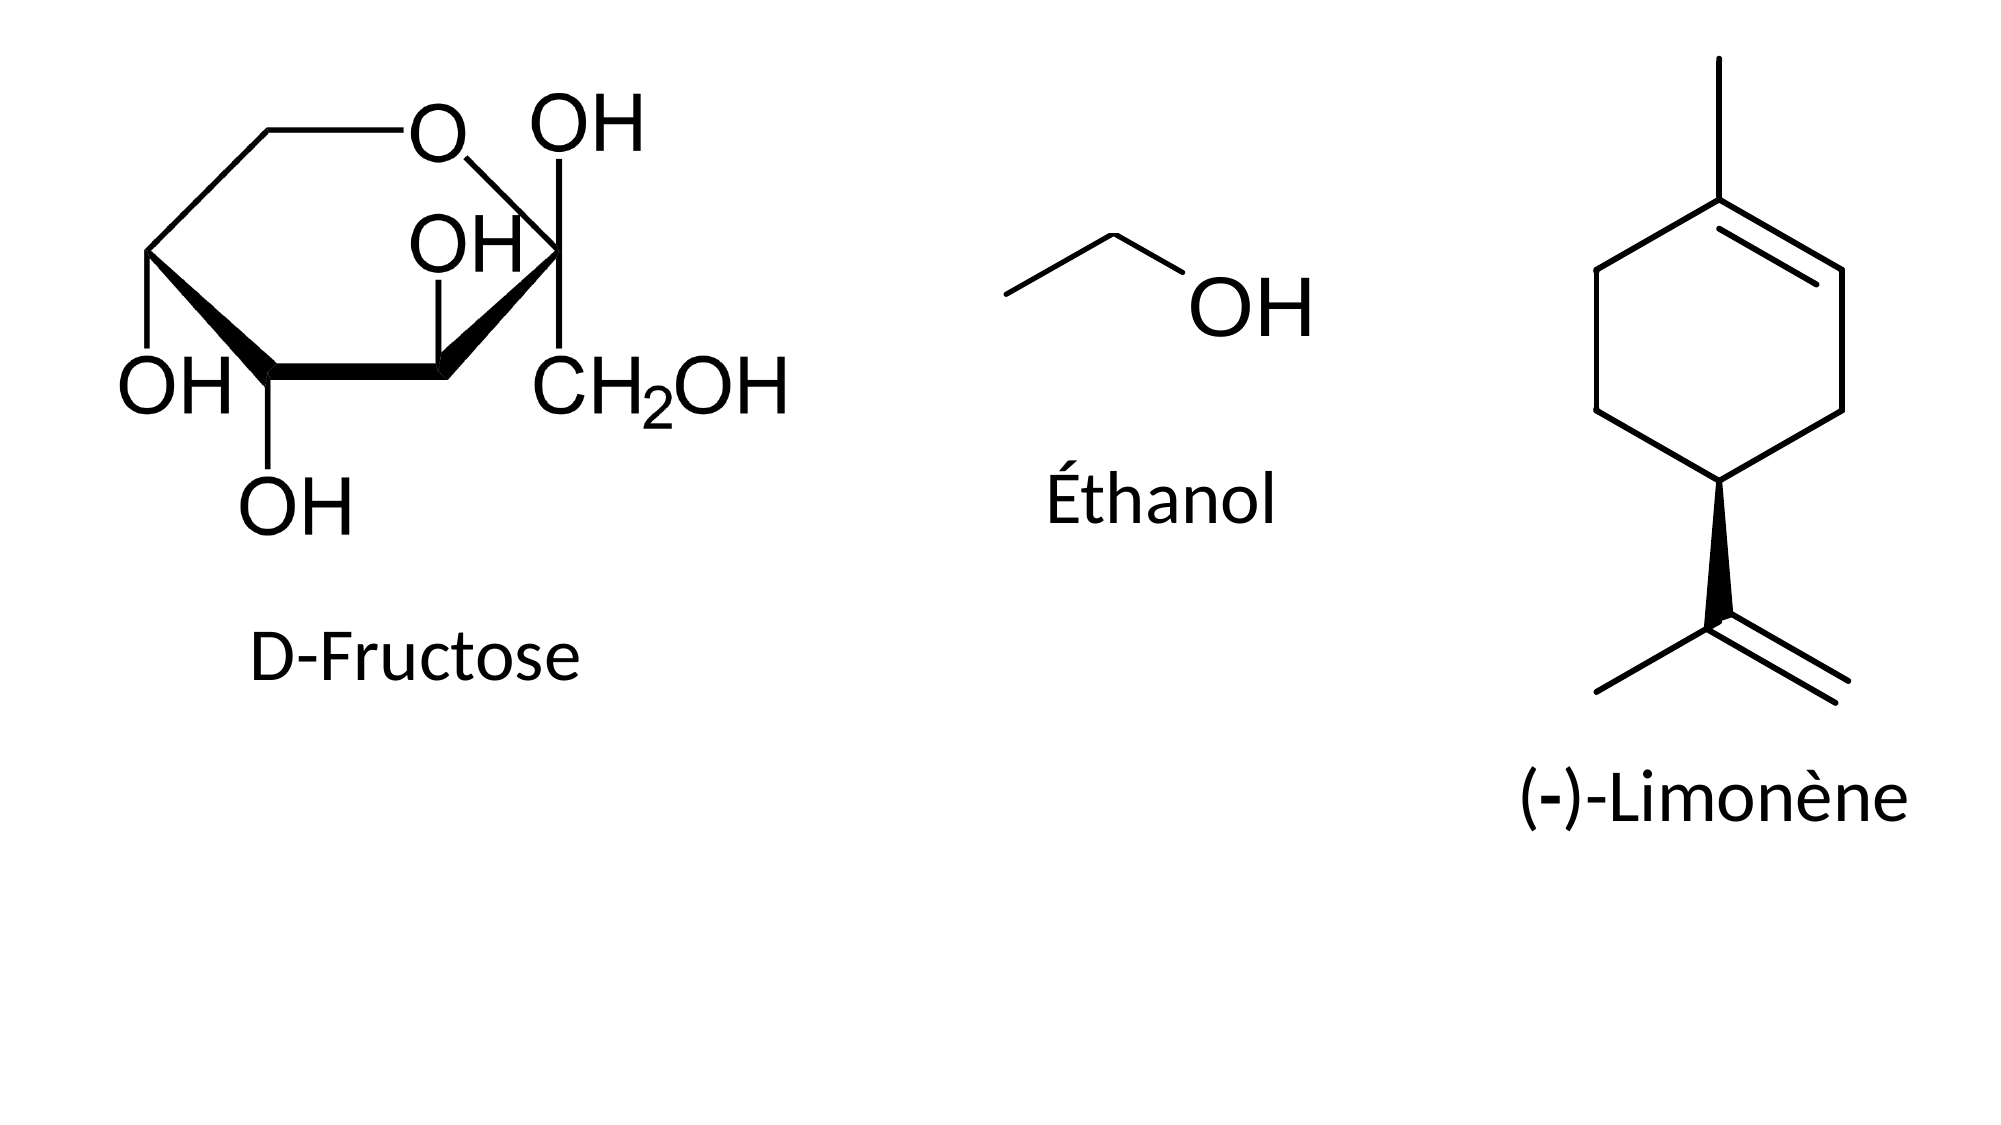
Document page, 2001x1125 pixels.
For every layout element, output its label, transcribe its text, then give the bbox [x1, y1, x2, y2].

text_box (-)-Limonène [1502, 738, 1952, 844]
picture [1581, 50, 1871, 738]
text_box D-Fructose [235, 597, 614, 703]
picture [989, 233, 1332, 361]
picture [102, 81, 802, 548]
text_box Éthanol [1030, 441, 1333, 547]
